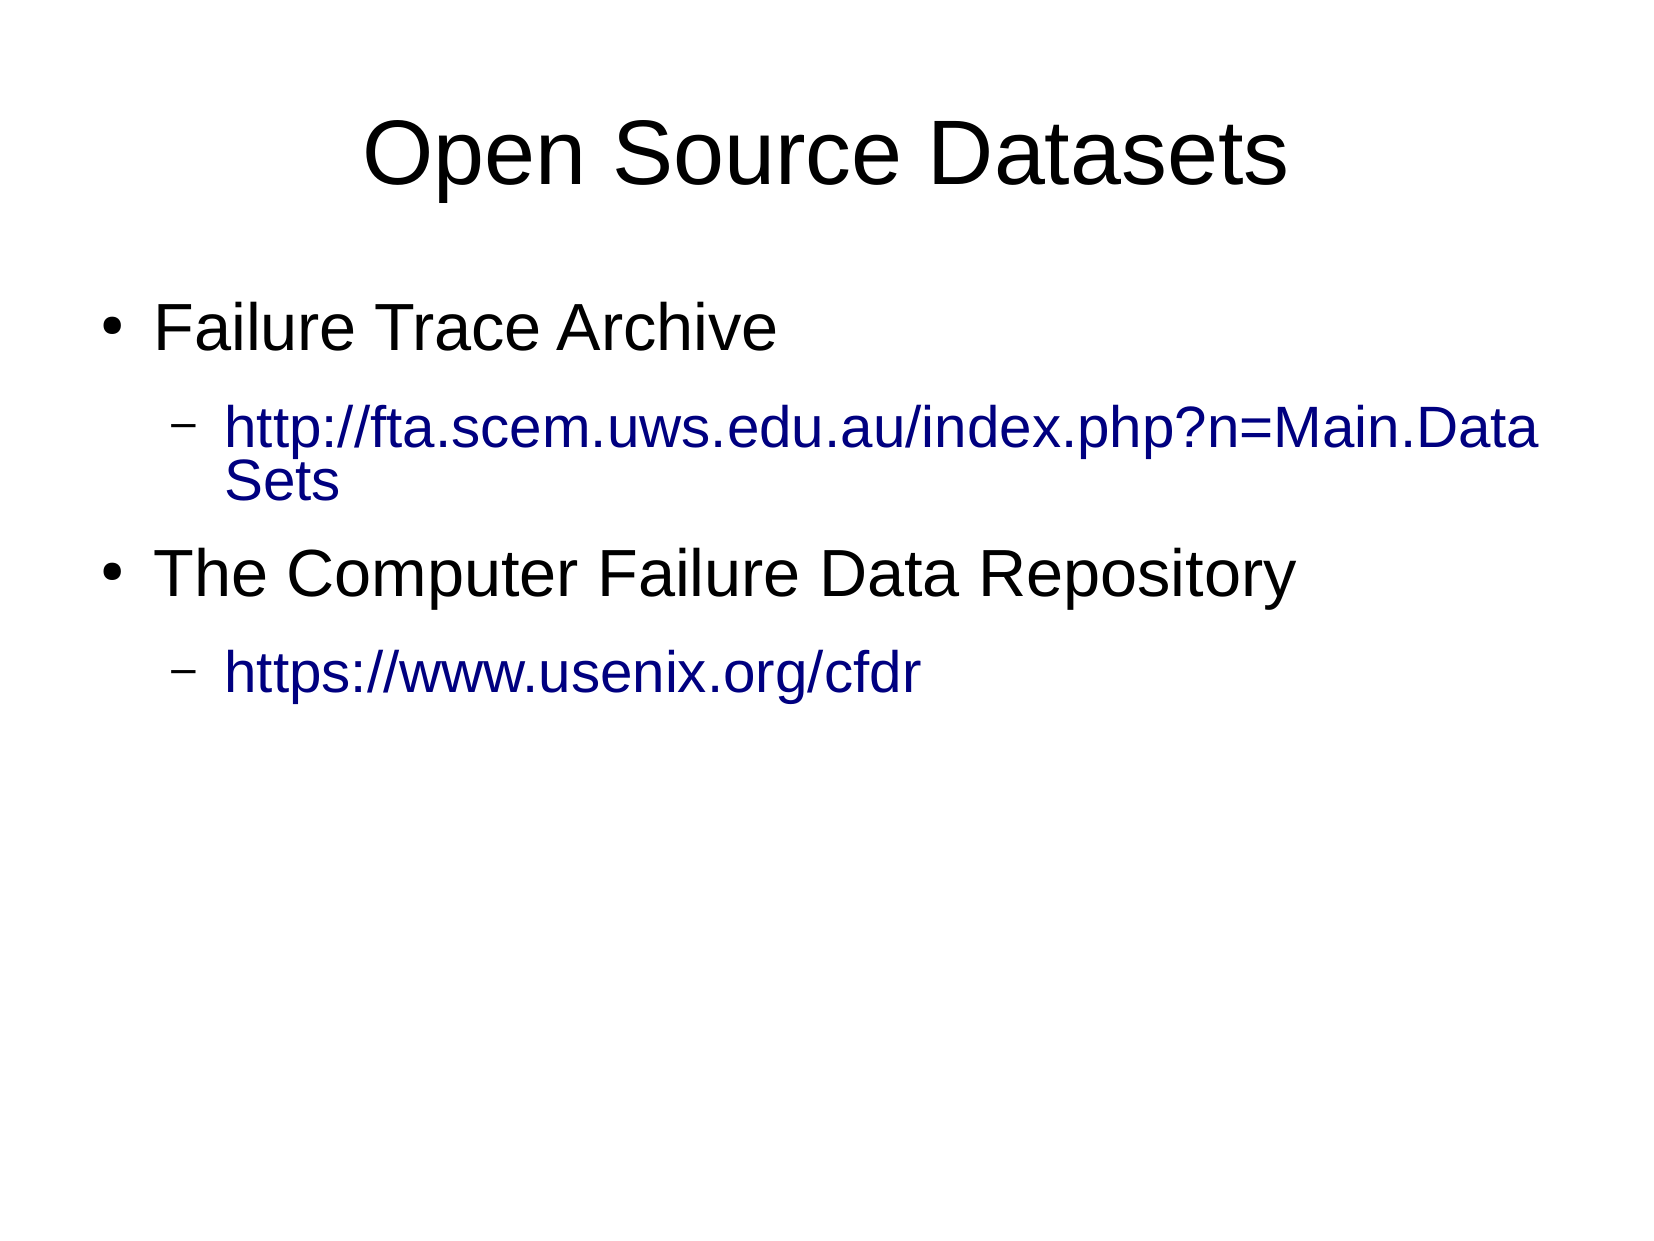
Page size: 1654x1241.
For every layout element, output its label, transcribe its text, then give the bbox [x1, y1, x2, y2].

title Open Source Datasets [82, 49, 1571, 257]
list Failure Trace Archive http://fta.scem.uws.edu.au/index.php?n=Main.DataSets The Computer Failure Data Repository https://www.usenix.org/cfdr [82, 290, 1571, 1010]
